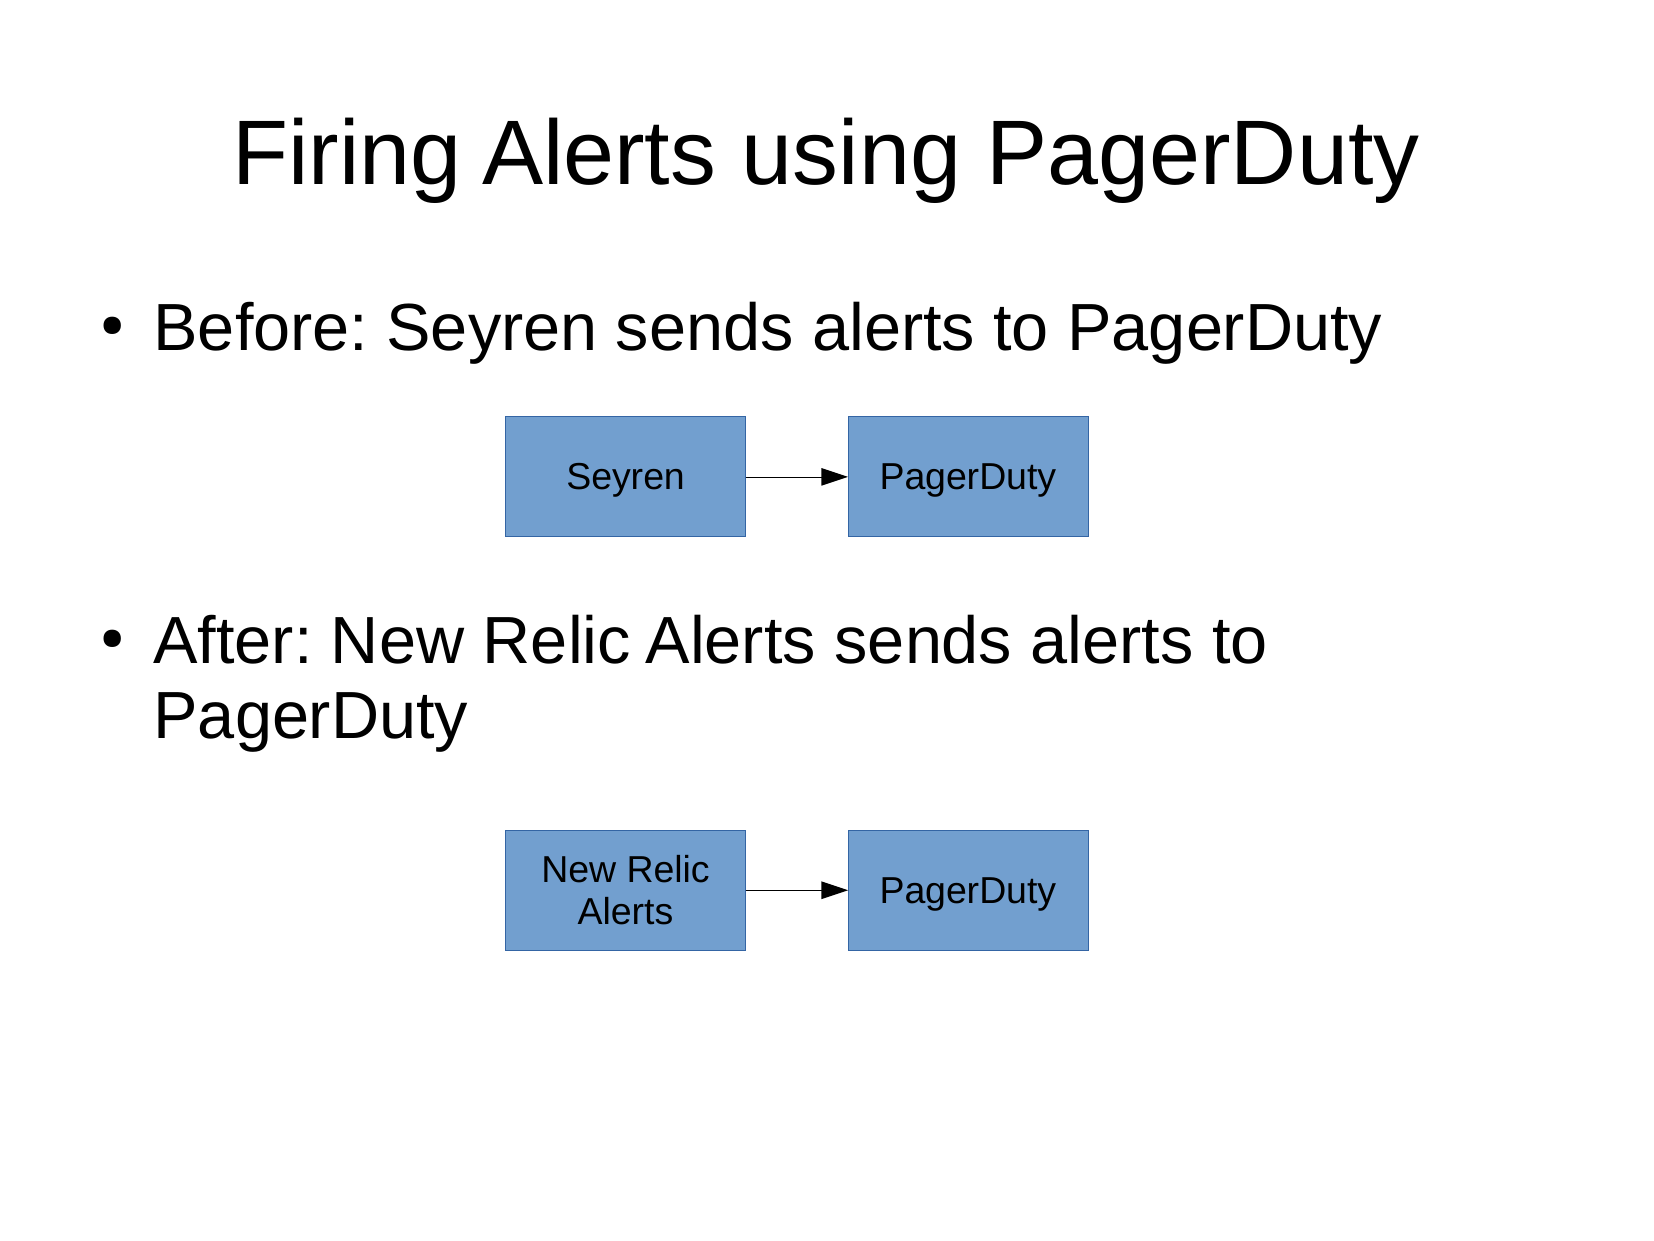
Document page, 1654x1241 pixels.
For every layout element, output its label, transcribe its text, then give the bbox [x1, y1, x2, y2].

text_box New Relic Alerts [505, 830, 746, 951]
title Firing Alerts using PagerDuty [82, 49, 1571, 257]
list Before: Seyren sends alerts to PagerDuty After: New Relic Alerts sends alerts to PagerDuty [82, 290, 1571, 1010]
text_box PagerDuty [848, 830, 1089, 951]
text_box PagerDuty [848, 416, 1089, 537]
text_box Seyren [505, 416, 746, 537]
